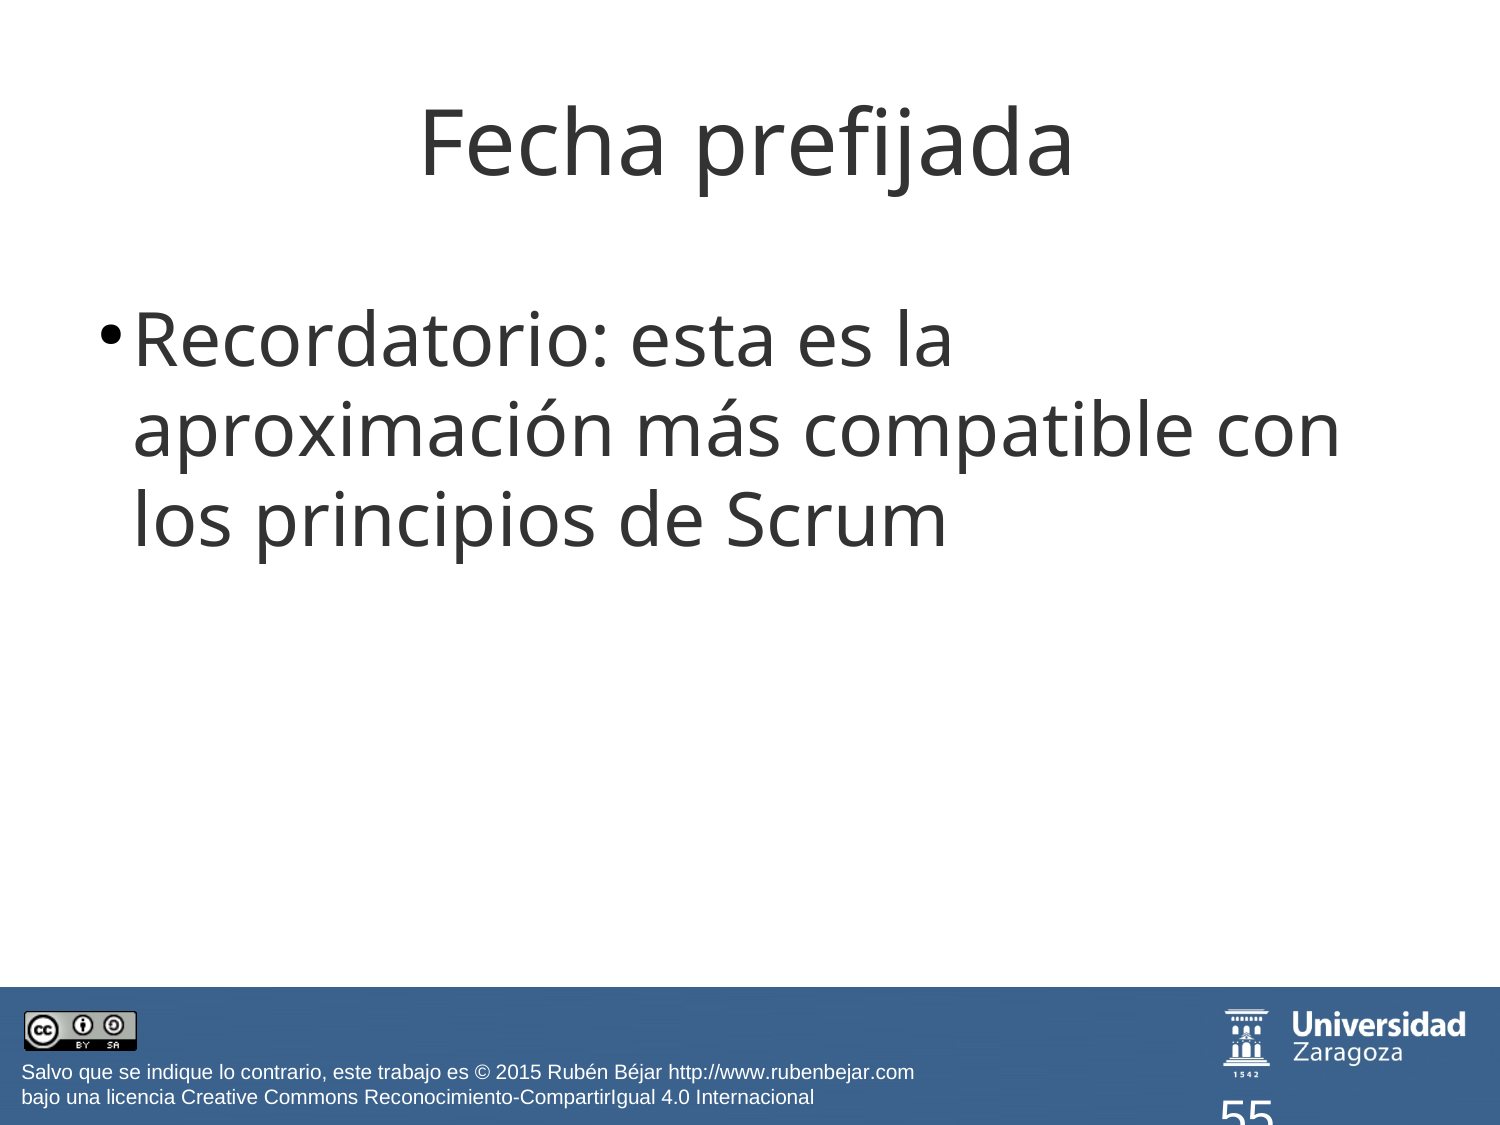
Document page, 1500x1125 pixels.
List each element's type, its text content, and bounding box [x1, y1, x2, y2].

list Recordatorio: esta es la aproximación más compatible con los principios de Scrum [82, 283, 1418, 957]
picture [0, 987, 1500, 1125]
title Fecha prefijada [74, 21, 1420, 257]
